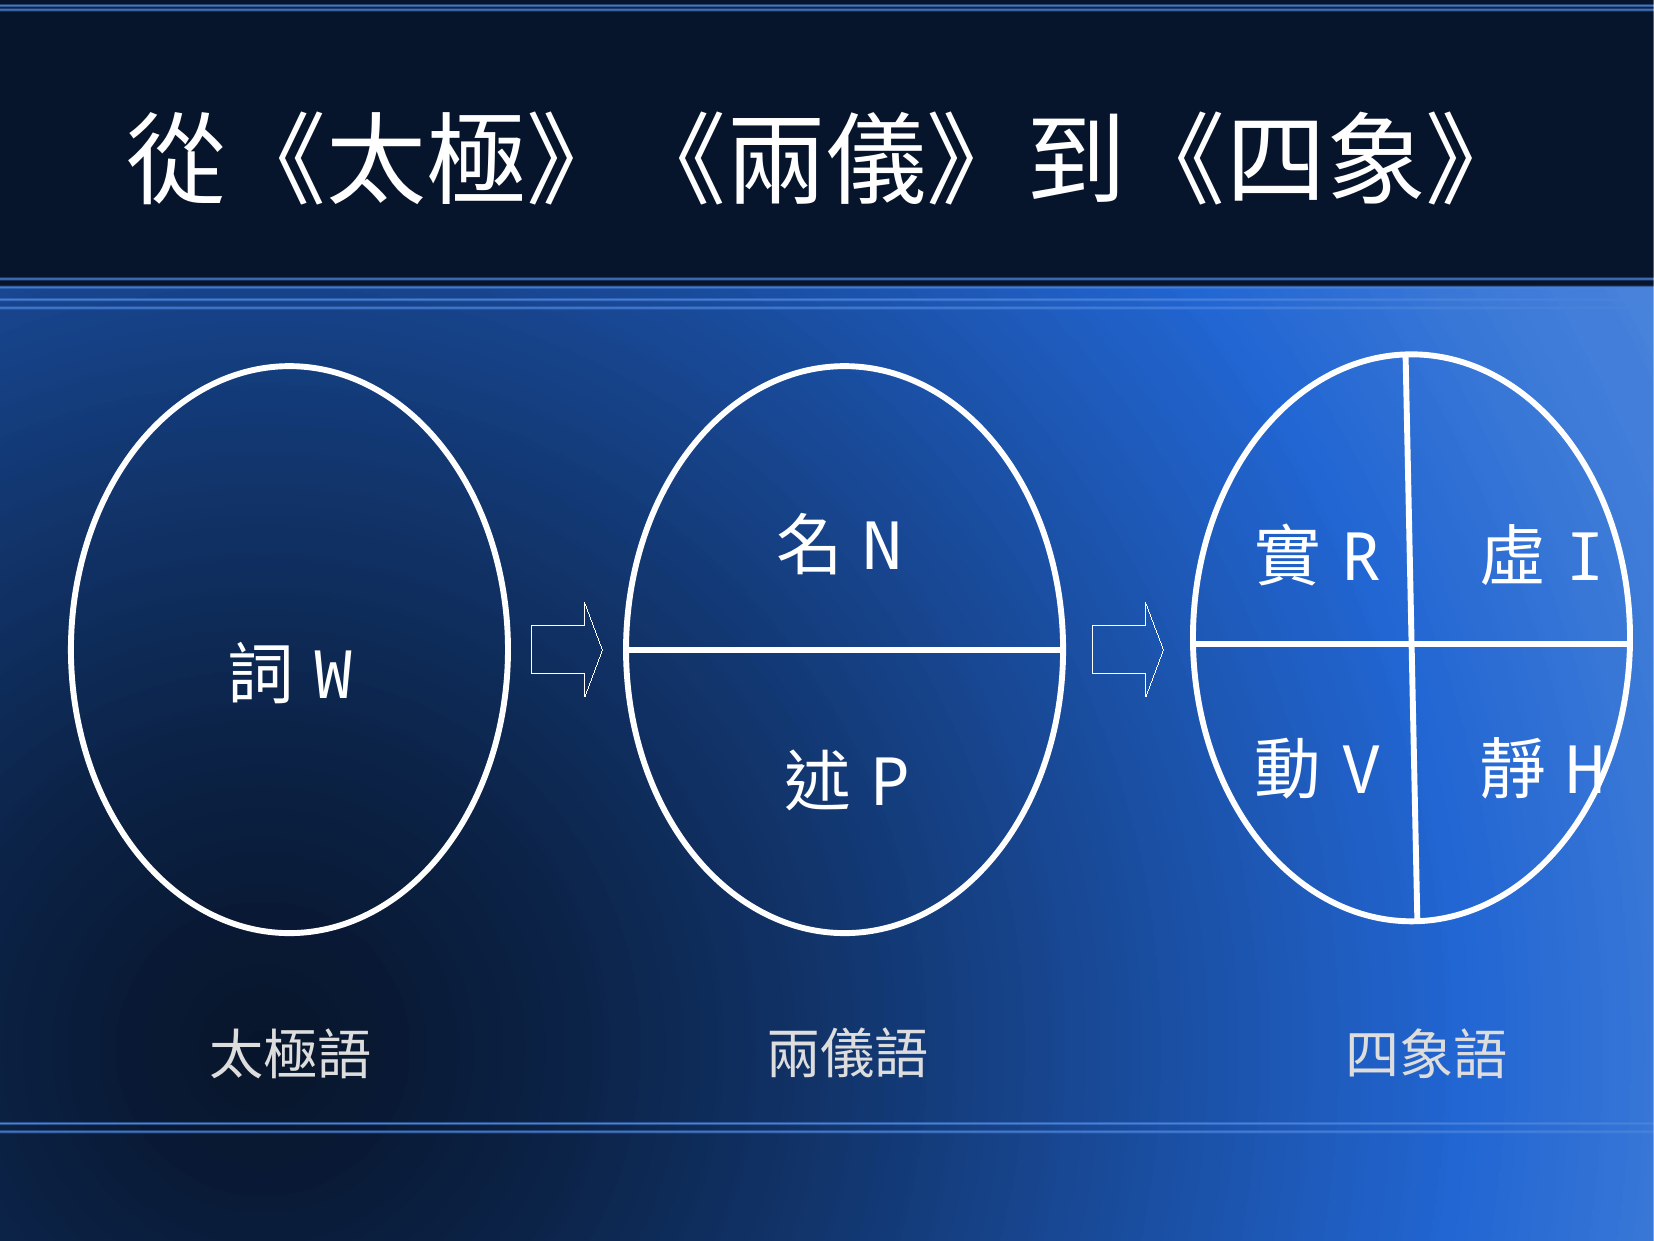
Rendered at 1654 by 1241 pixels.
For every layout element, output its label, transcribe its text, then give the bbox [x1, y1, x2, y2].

text_box 實R 虛I [1412, 496, 1586, 591]
text_box 動V 靜H [1416, 708, 1586, 804]
text_box 太極語 [194, 1003, 389, 1099]
text_box 名N [761, 484, 909, 580]
text_box 詞W [212, 613, 359, 709]
text_box 四象語 [1330, 1003, 1524, 1099]
text_box 述P [769, 720, 916, 816]
title 從《太極》《兩儀》到《四象》 [82, 49, 1571, 257]
text_box 動V 靜H [1240, 708, 1411, 804]
picture [0, 0, 1654, 1241]
text_box 兩儀語 [751, 1003, 945, 1099]
text_box 實R 虛I [1240, 496, 1407, 591]
